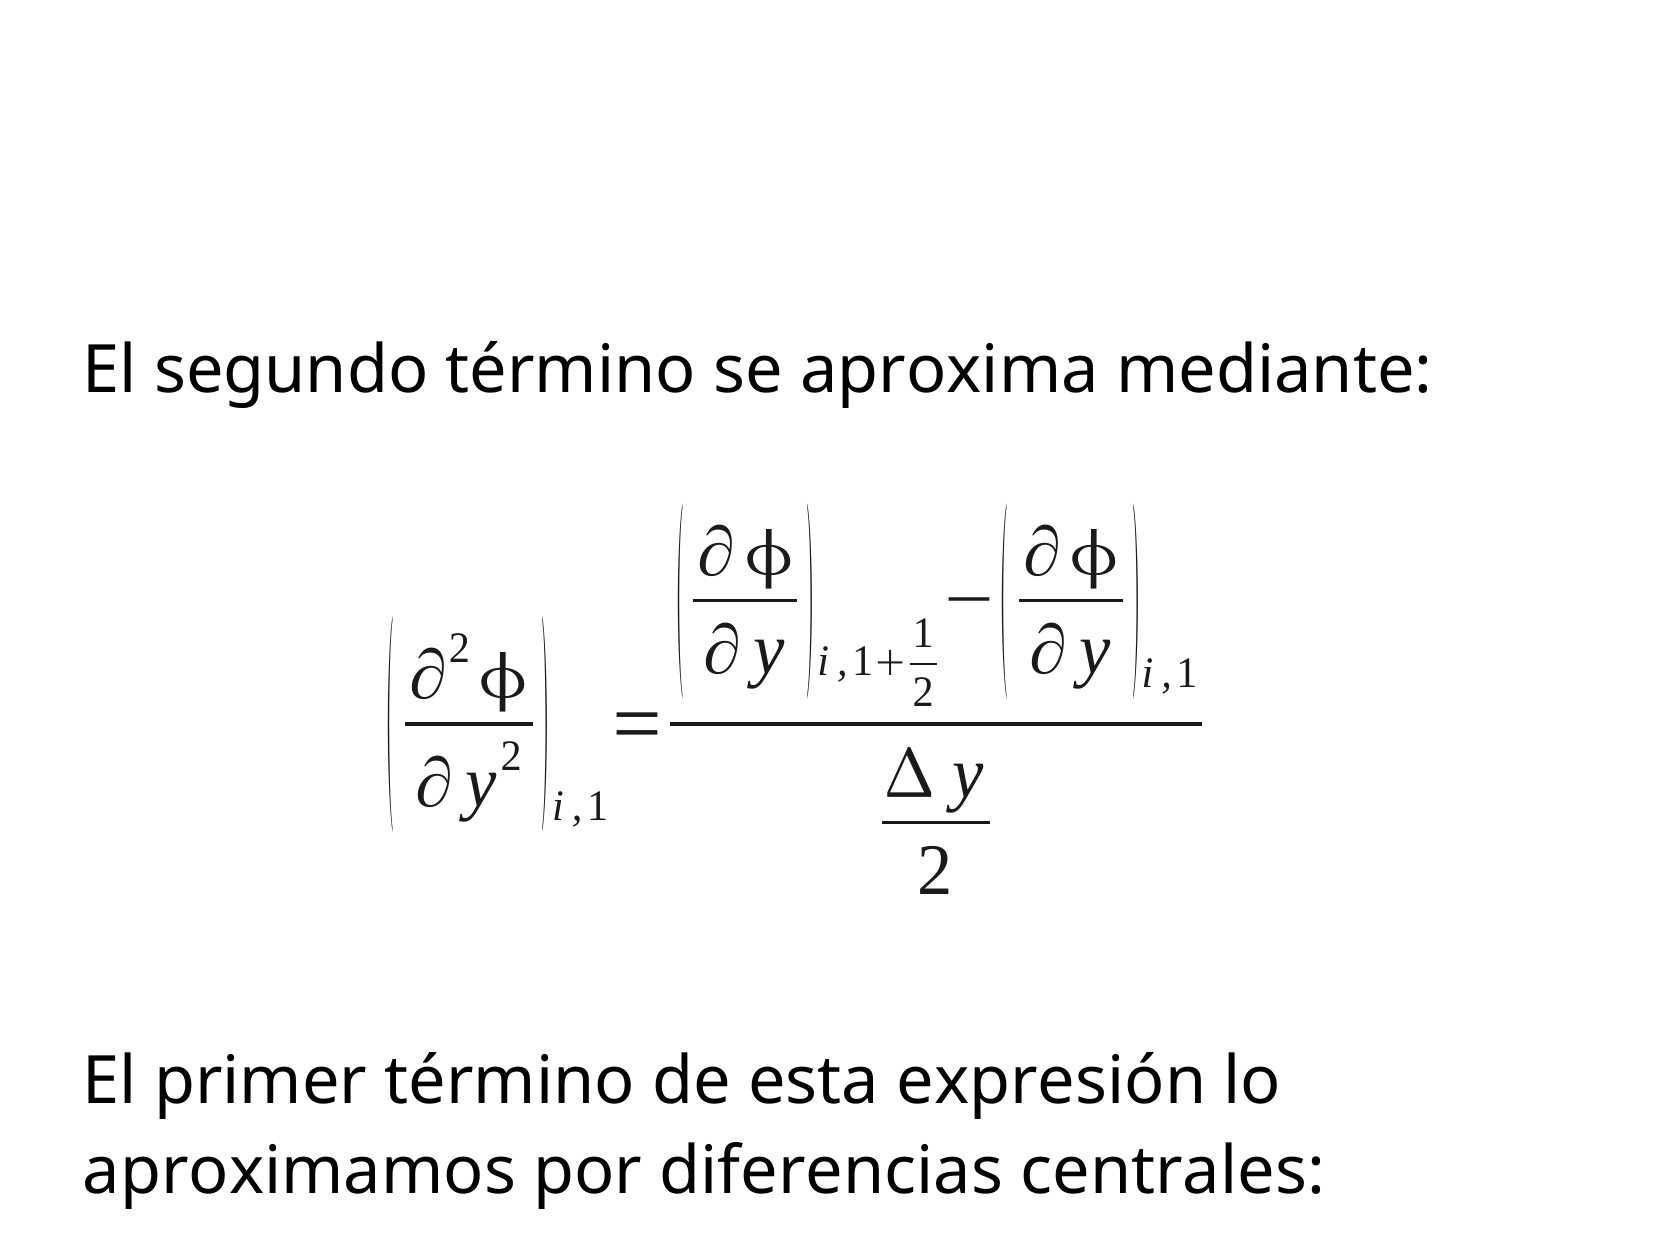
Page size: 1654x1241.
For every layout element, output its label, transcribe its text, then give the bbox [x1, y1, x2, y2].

text_box El primer término de esta expresión lo aproximamos por diferencias centrales: [82, 1044, 1571, 1201]
subtitle El segundo término se aproxima mediante: [82, 290, 1571, 443]
chart [379, 498, 1211, 916]
